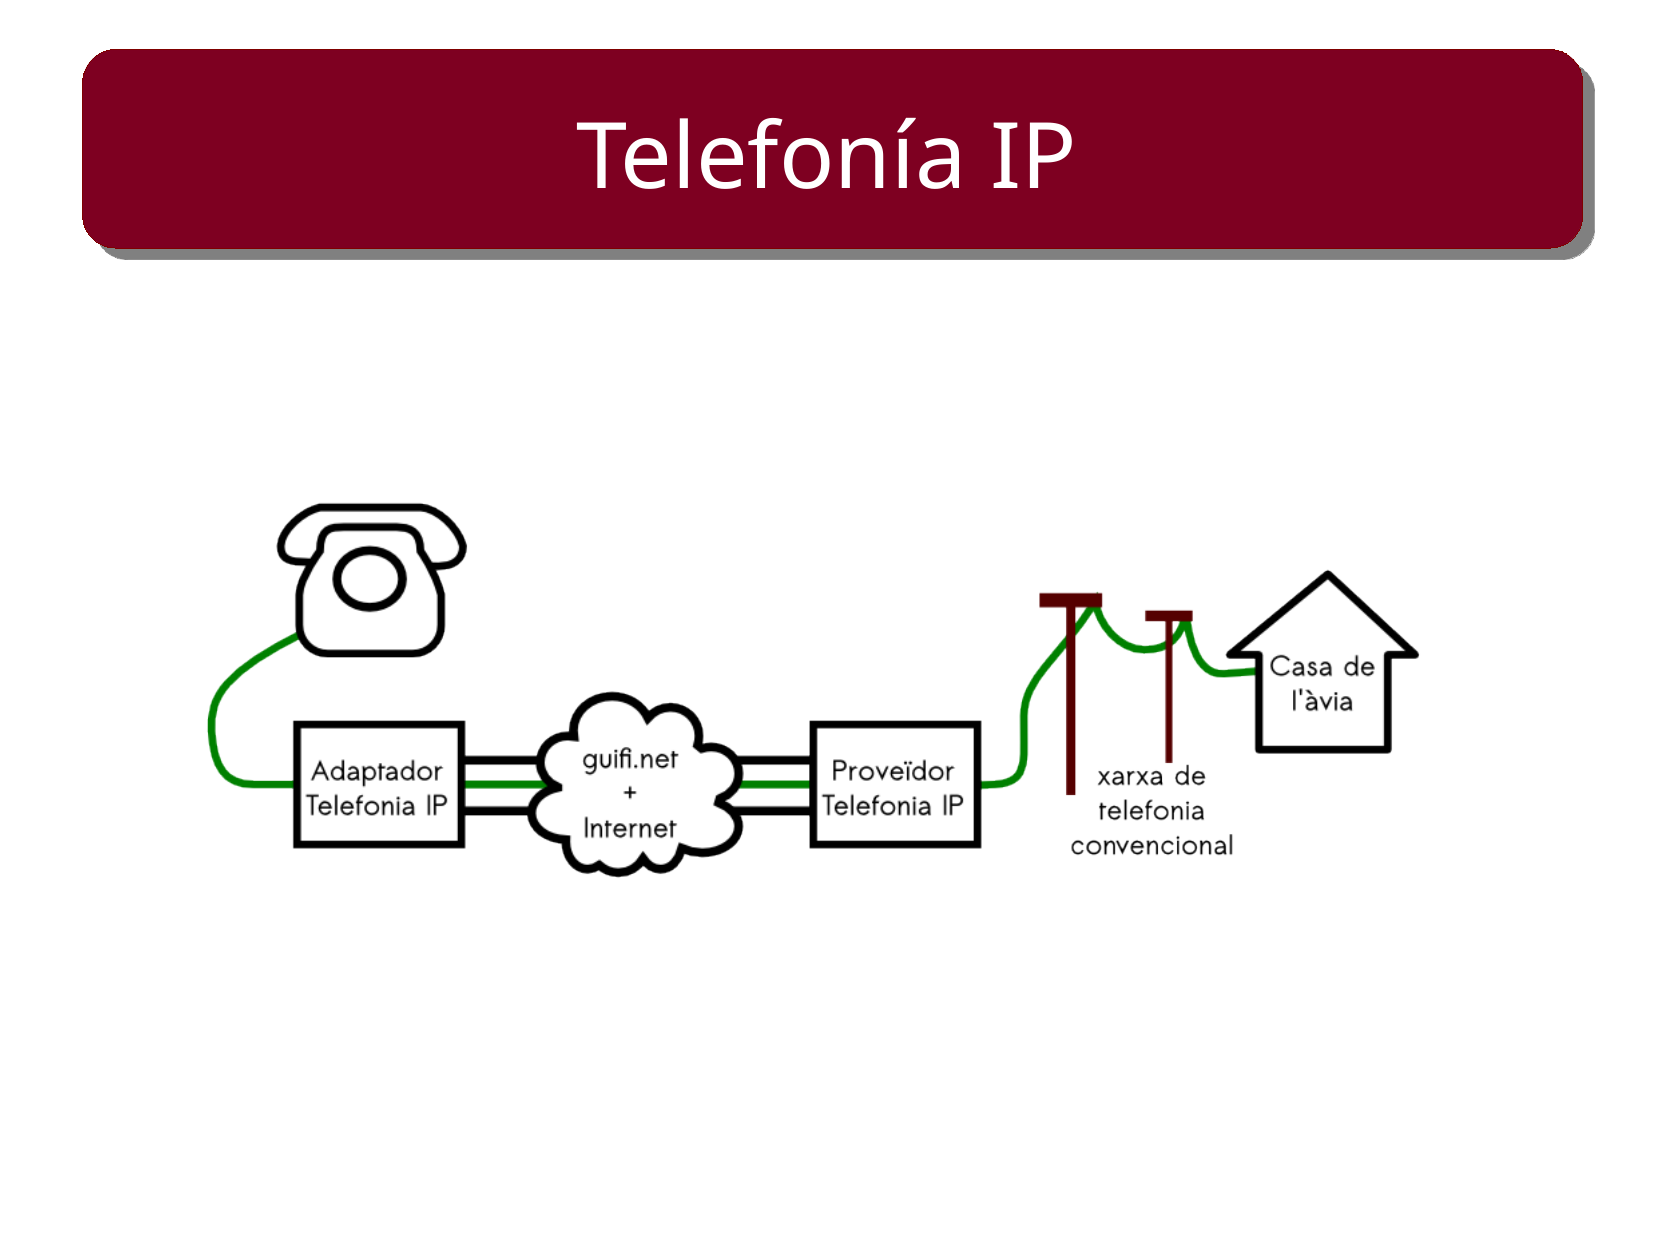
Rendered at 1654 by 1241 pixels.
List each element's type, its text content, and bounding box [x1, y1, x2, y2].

picture [200, 496, 1427, 885]
title Telefonía IP [82, 49, 1571, 257]
